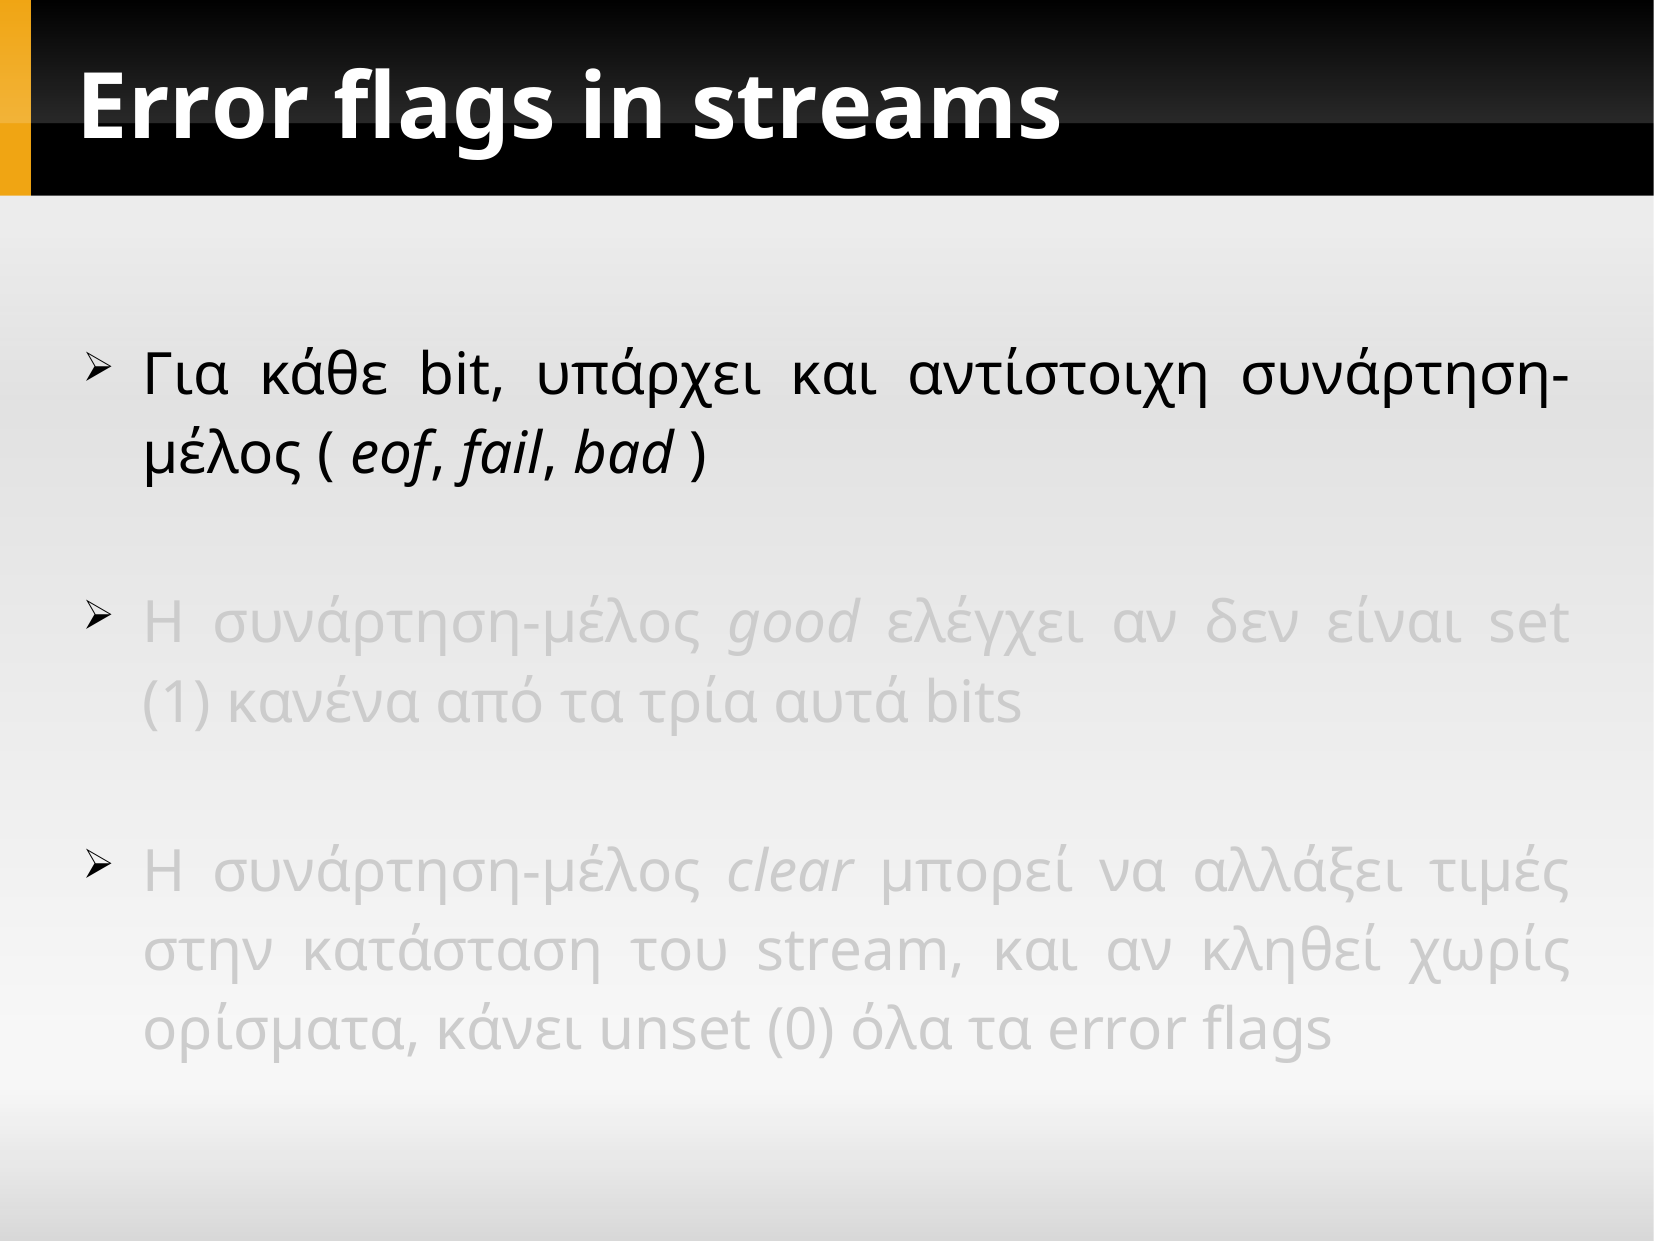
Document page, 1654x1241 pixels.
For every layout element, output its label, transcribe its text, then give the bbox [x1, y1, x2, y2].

title Error flags in streams [76, 0, 1565, 208]
subtitle Για κάθε bit, υπάρχει και αντίστοιχη συνάρτηση-μέλος ( eof, fail, bad ) Η συνάρτηση-μέλος good ελέγχει αν δεν είναι set (1) κανένα από τα τρία αυτά bits Η συνάρτηση-μέλος clear μπορεί να αλλάξει τιμές στην κατάσταση του stream, και αν κληθεί χωρίς ορίσματα, κάνει unset (0) όλα τα error flags [82, 297, 1571, 1102]
picture [0, 0, 1654, 1241]
